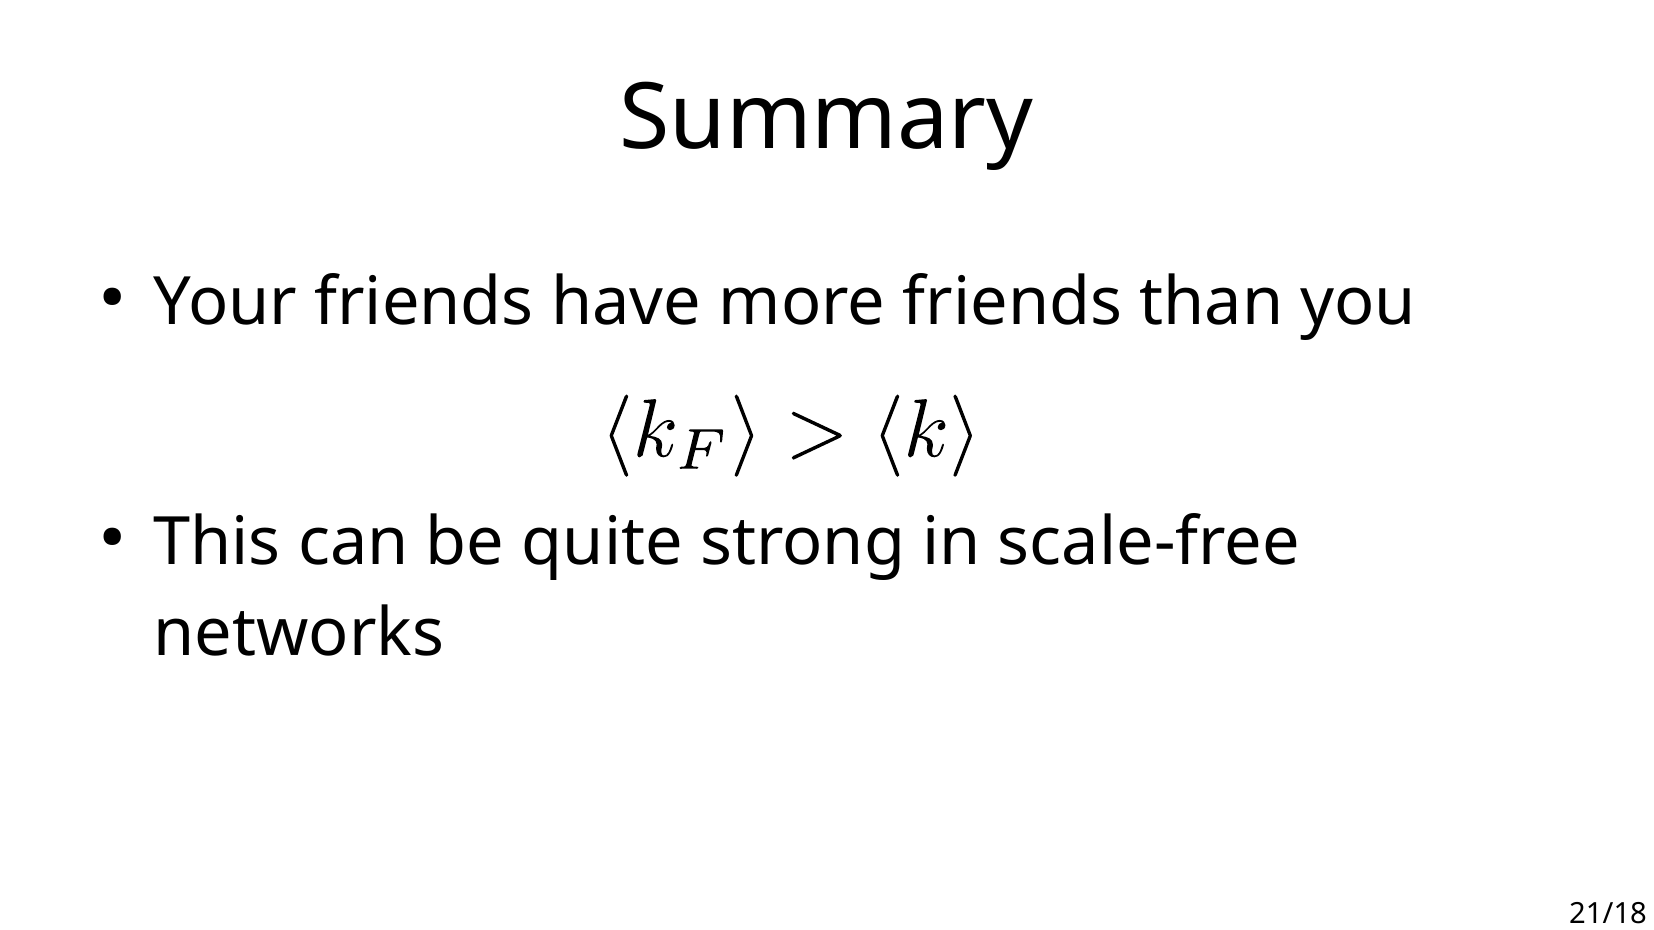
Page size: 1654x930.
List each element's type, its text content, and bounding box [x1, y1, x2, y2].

title Summary [82, 1, 1571, 225]
text_box [600, 394, 981, 477]
list Your friends have more friends than you This can be quite strong in scale-free networks [82, 252, 1571, 793]
